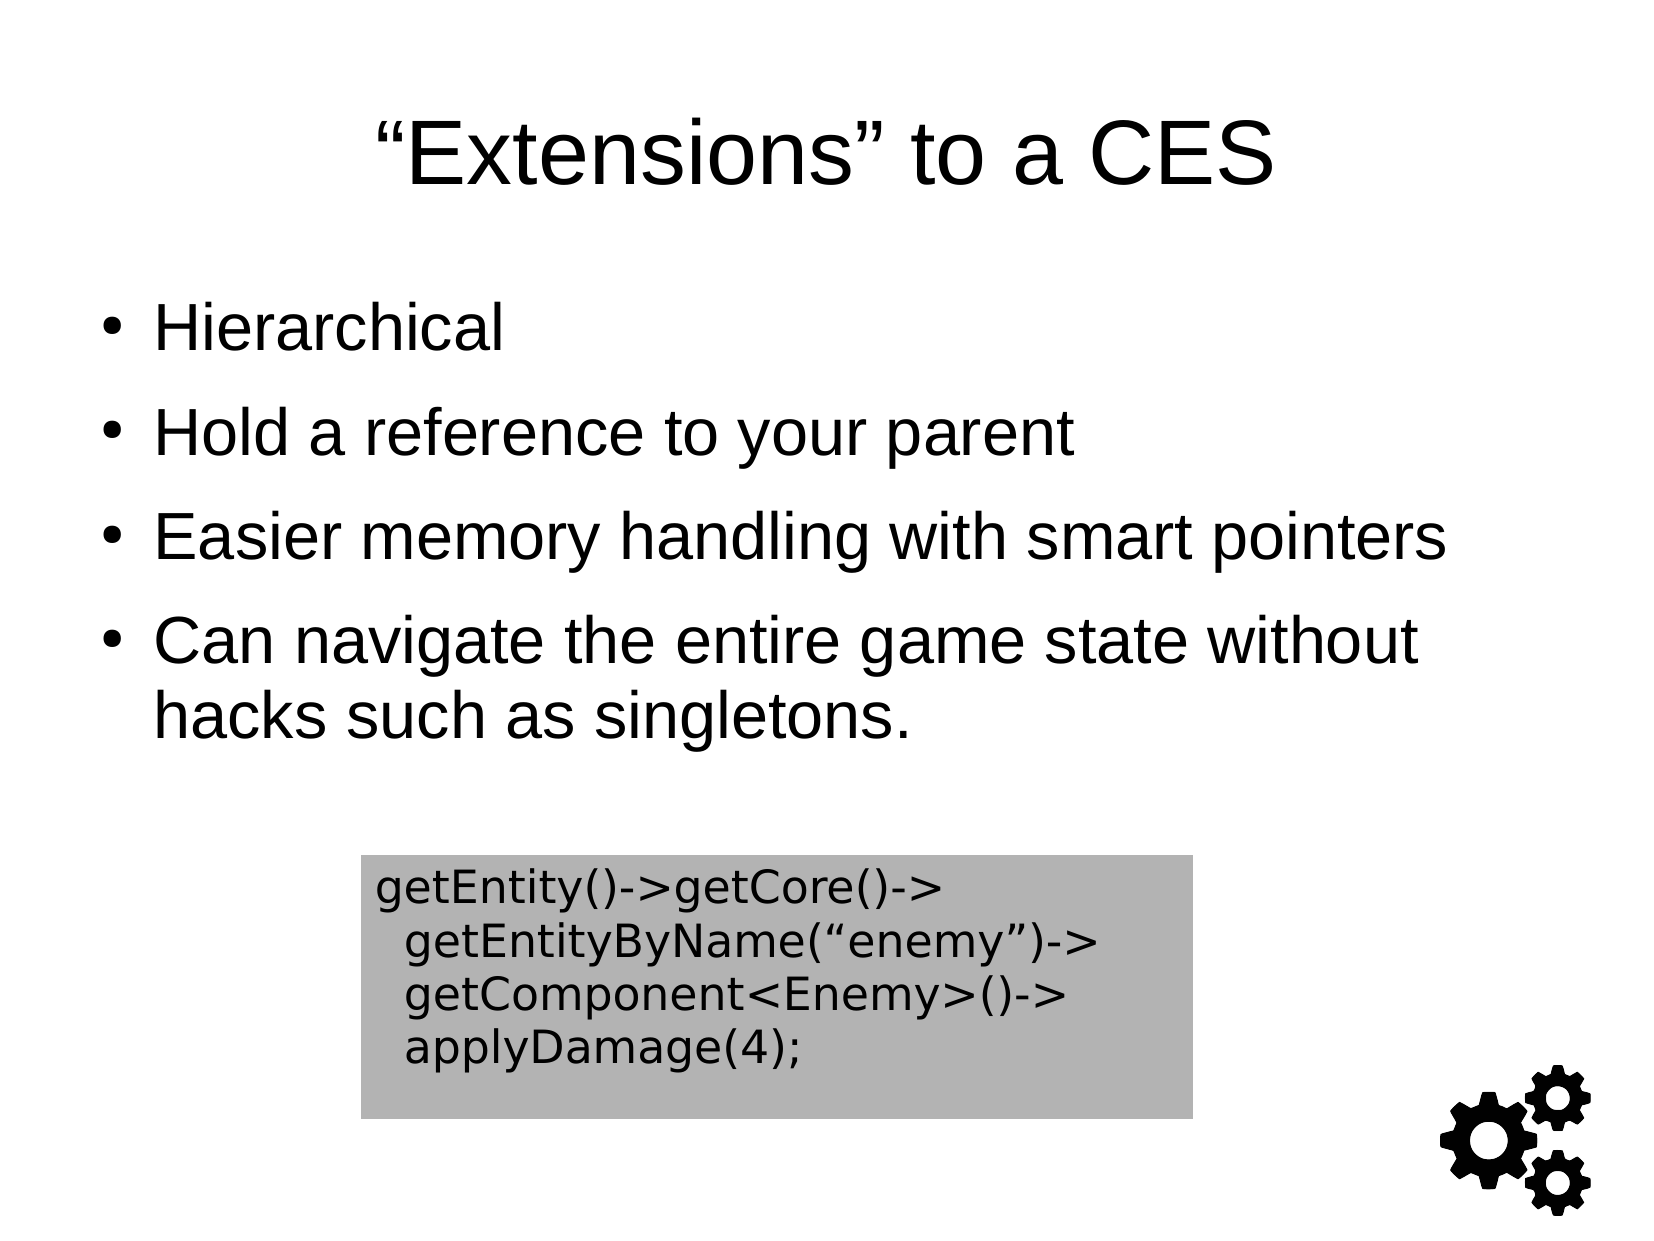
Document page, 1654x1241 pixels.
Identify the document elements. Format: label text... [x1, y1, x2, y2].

list Hierarchical Hold a reference to your parent Easier memory handling with smart pointers Can navigate the entire game state without hacks such as singletons. [82, 290, 1571, 1010]
picture [1440, 1065, 1591, 1216]
table_header getEntity()->getCore()-> getEntityByName(“enemy”)-> getComponent<Enemy>()-> applyDamage(4); [361, 855, 1193, 1119]
title “Extensions” to a CES [82, 49, 1571, 257]
